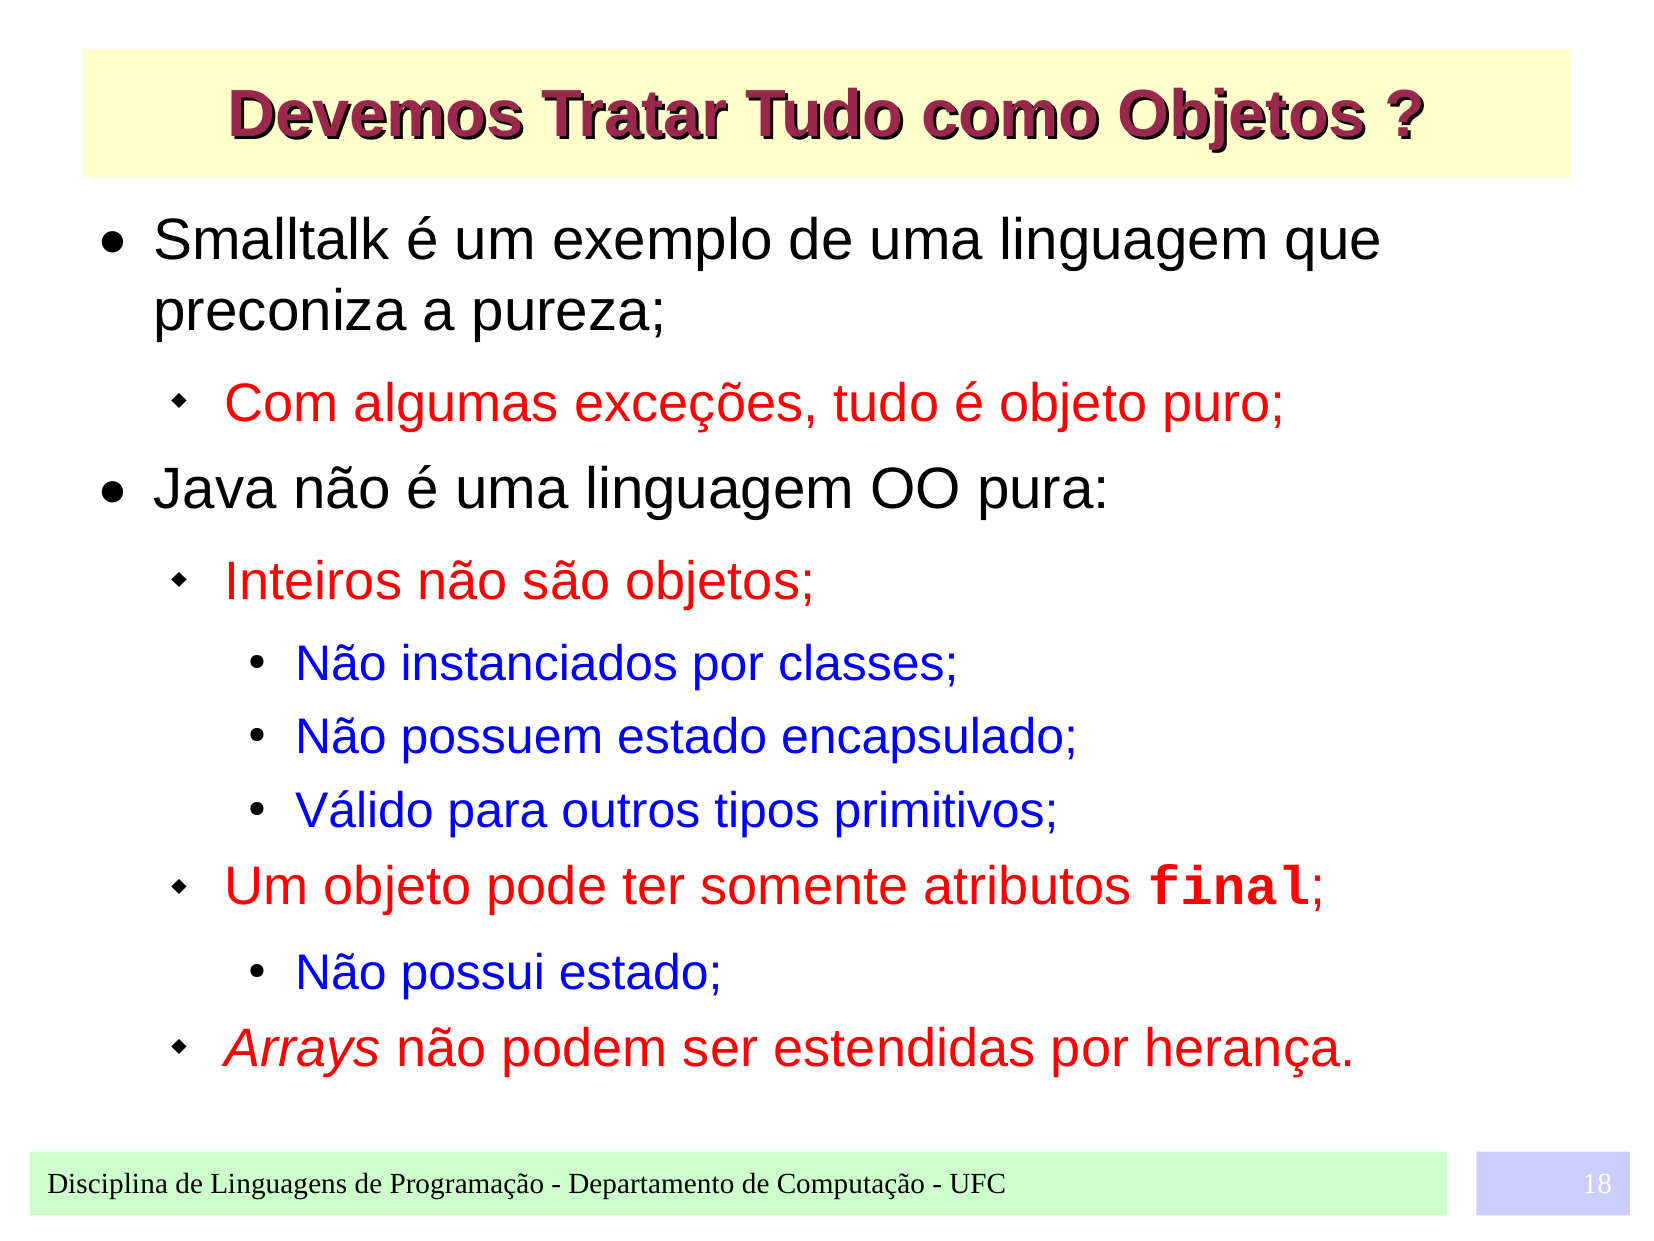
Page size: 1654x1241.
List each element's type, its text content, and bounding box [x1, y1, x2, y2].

list Smalltalk é um exemplo de uma linguagem que preconiza a pureza; Com algumas exceções, tudo é objeto puro; Java não é uma linguagem OO pura: Inteiros não são objetos; Não instanciados por classes; Não possuem estado encapsulado; Válido para outros tipos primitivos; Um objeto pode ter somente atributos final; Não possui estado; Arrays não podem ser estendidas por herança. [82, 206, 1571, 1137]
title Devemos Tratar Tudo como Objetos ? [82, 49, 1571, 178]
